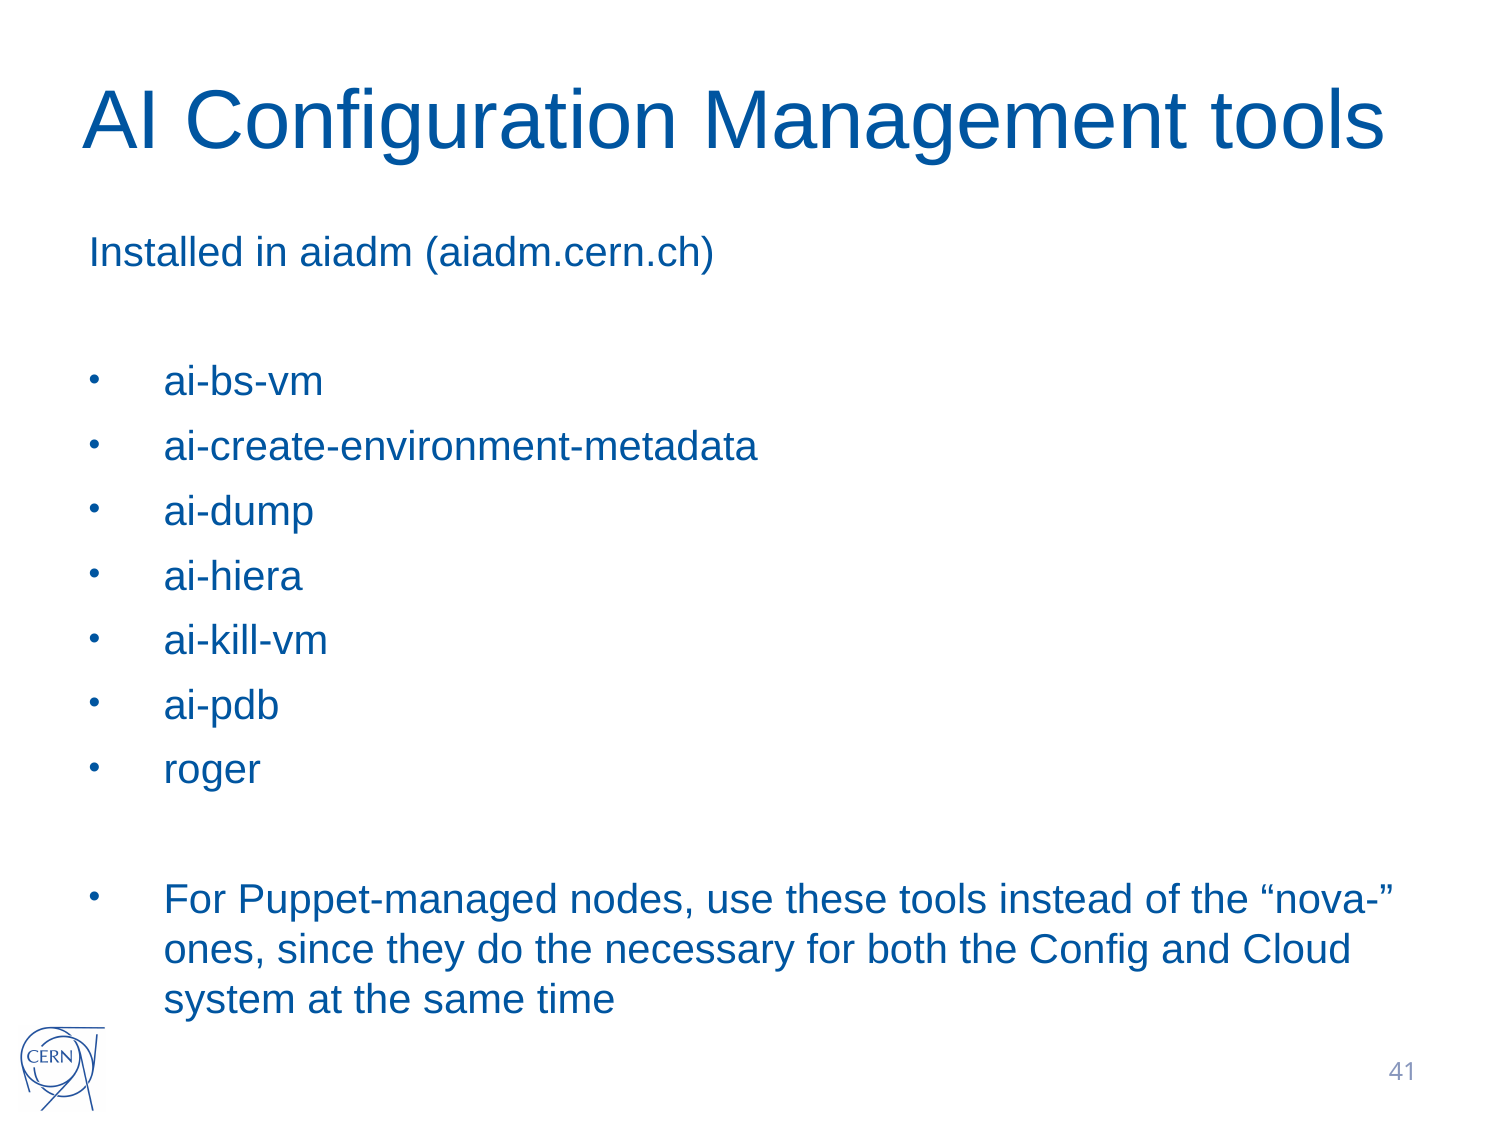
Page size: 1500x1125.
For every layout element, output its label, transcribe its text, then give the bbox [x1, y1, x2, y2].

list Installed in aiadm (aiadm.cern.ch) ai-bs-vm ai-create-environment-metadata ai-dump ai-hiera ai-kill-vm ai-pdb roger For Puppet-managed nodes, use these tools instead of the “nova-” ones, since they do the necessary for both the Config and Cloud system at the same time [75, 217, 1425, 1125]
slide_number <number> [1342, 1051, 1425, 1095]
picture [18, 1025, 75, 1112]
title AI Configuration Management tools [75, 13, 1425, 217]
